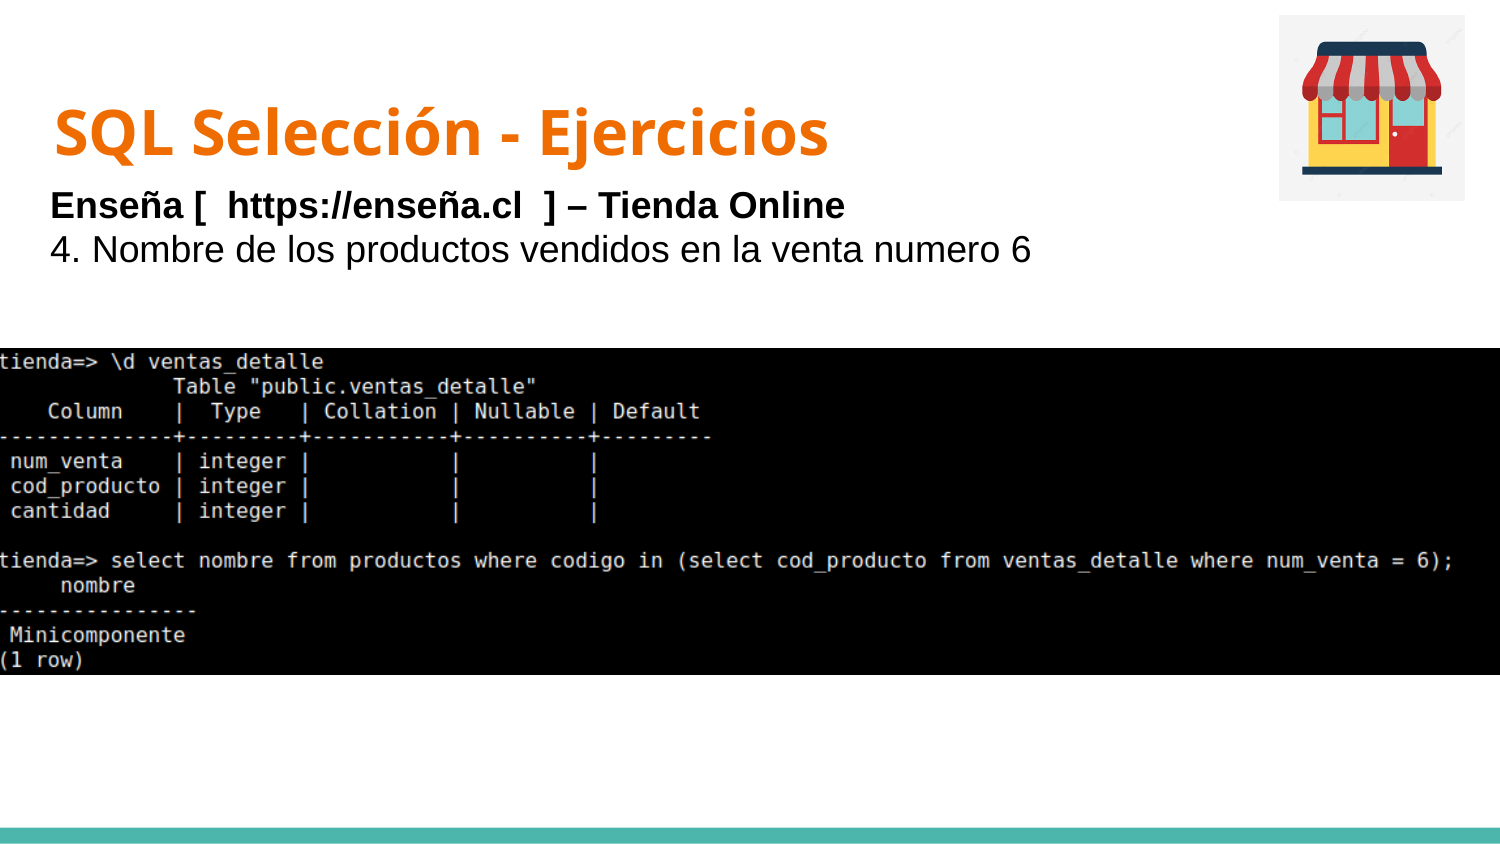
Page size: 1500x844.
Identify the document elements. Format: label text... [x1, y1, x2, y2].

picture [1279, 15, 1465, 201]
picture [0, 348, 1500, 675]
title SQL Selección - Ejercicios [39, 72, 1279, 177]
text_box 4. Nombre de los productos vendidos en la venta numero 6 [35, 220, 1453, 320]
text_box Enseña [ https://enseña.cl ] – Tienda Online [35, 177, 1323, 220]
